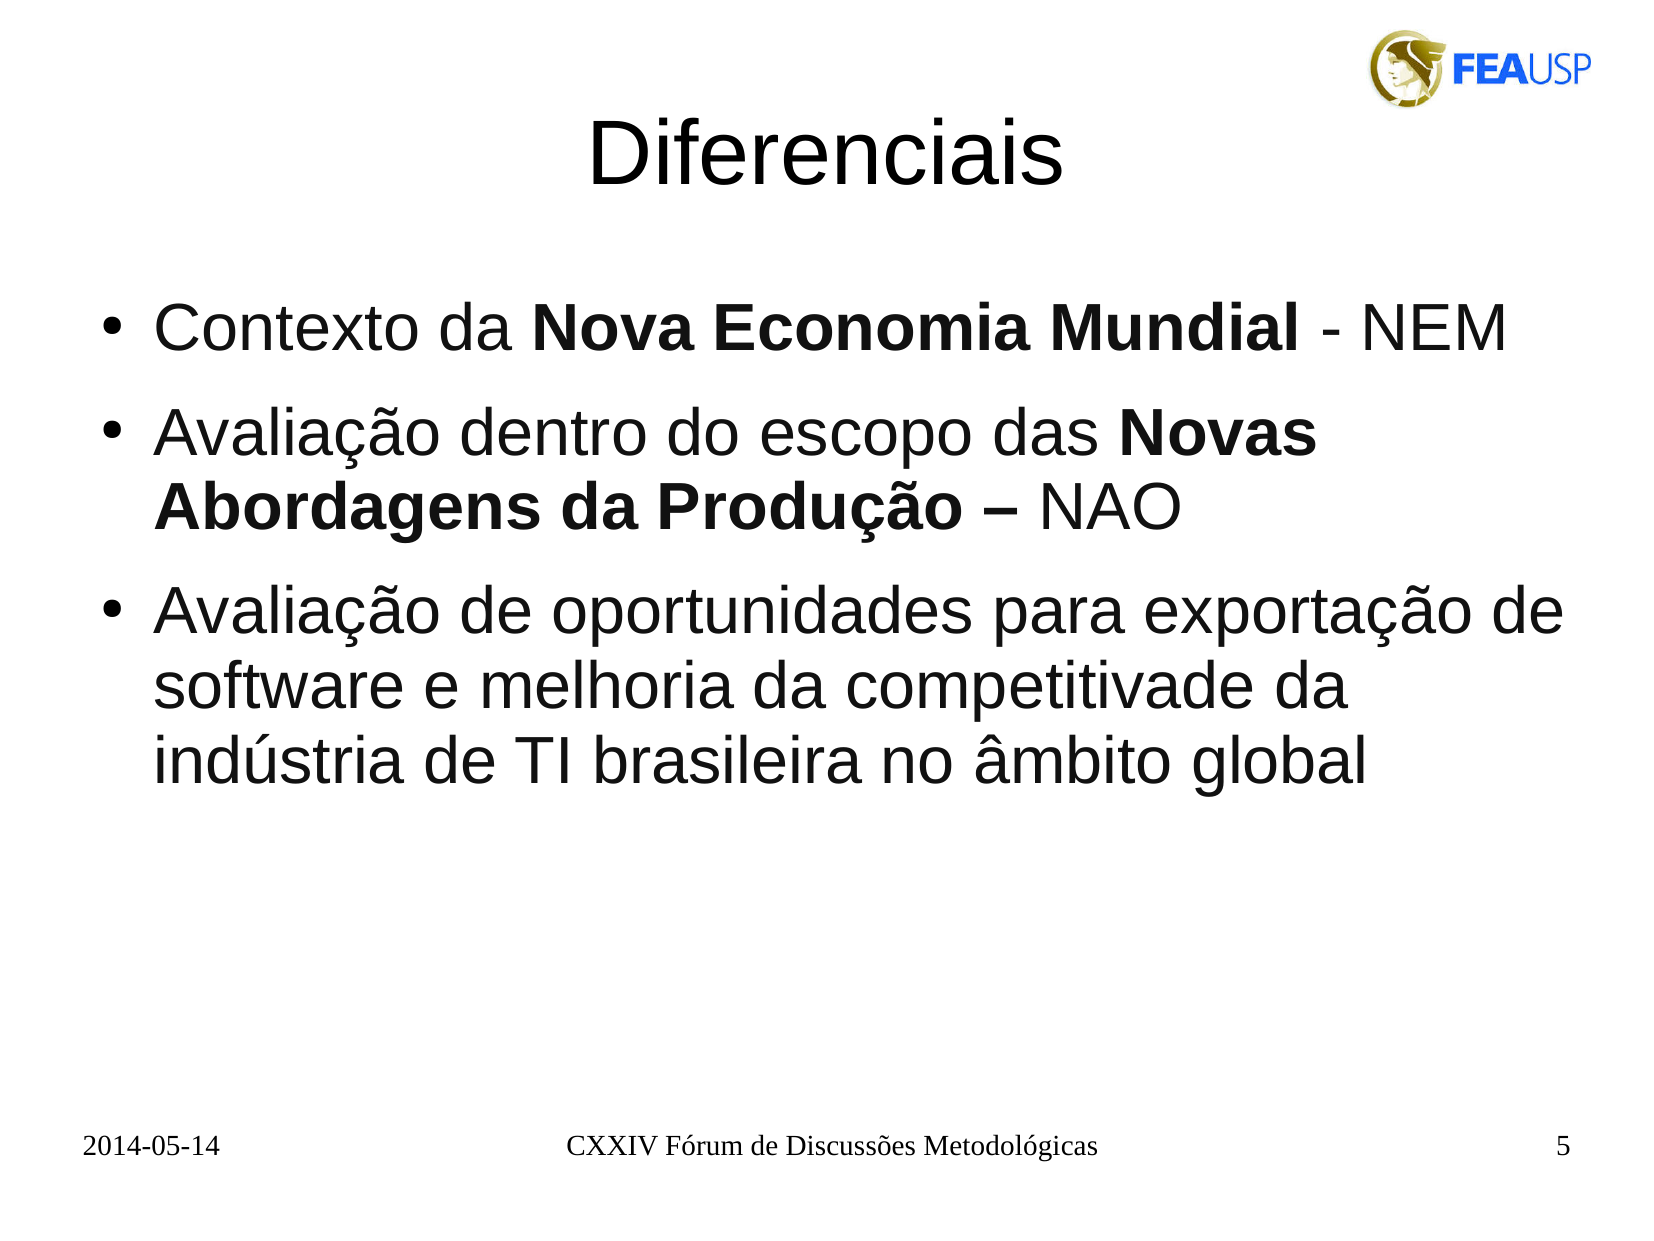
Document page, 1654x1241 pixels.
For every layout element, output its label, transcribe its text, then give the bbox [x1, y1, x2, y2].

picture [1366, 29, 1591, 110]
list Contexto da Nova Economia Mundial - NEM Avaliação dentro do escopo das Novas Abordagens da Produção – NAO Avaliação de oportunidades para exportação de software e melhoria da competitivade da indústria de TI brasileira no âmbito global [82, 290, 1571, 1010]
title Diferenciais [82, 49, 1571, 257]
